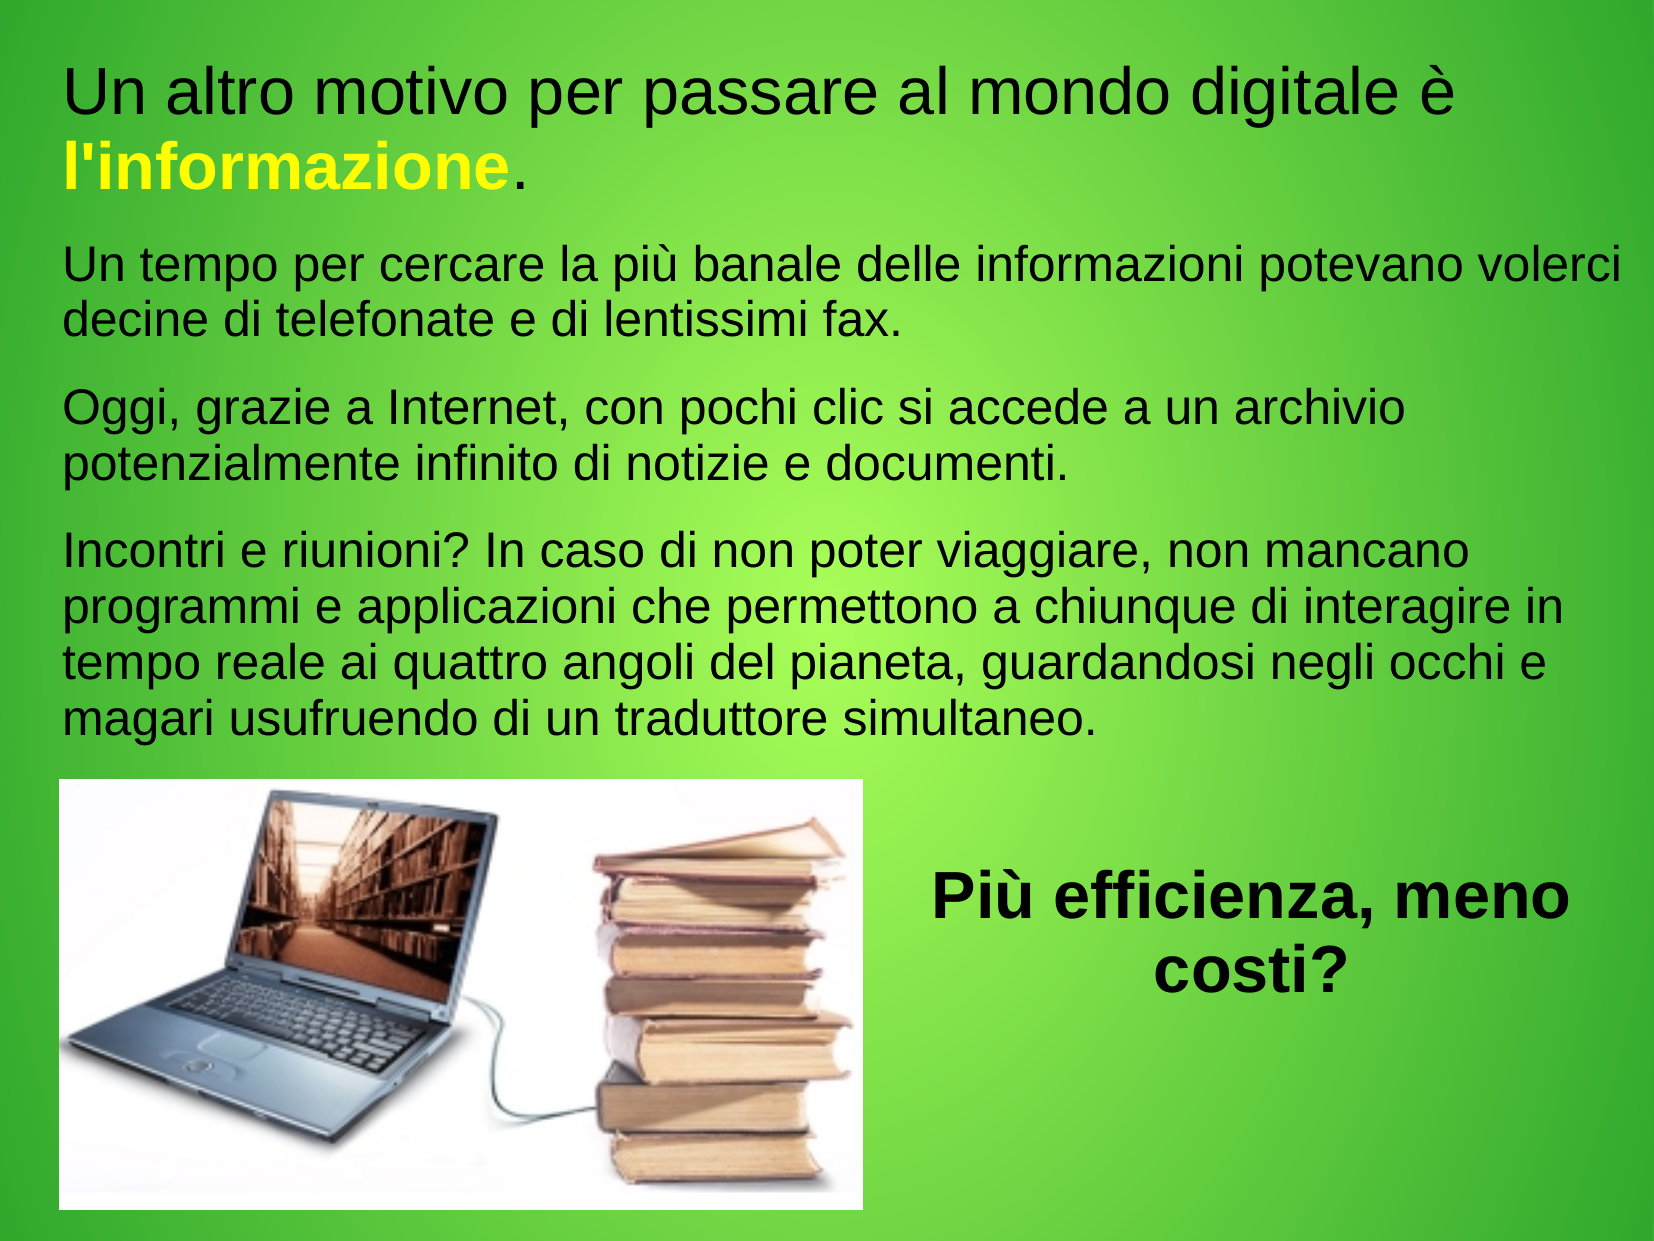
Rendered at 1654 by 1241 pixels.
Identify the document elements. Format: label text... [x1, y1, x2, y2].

text_box Più efficienza, meno costi? [897, 850, 1607, 1015]
picture [59, 779, 863, 1210]
text_box Un altro motivo per passare al mondo digitale è l'informazione. Un tempo per cercare la più banale delle informazioni potevano volerci decine di telefonate e di lentissimi fax. Oggi, grazie a Internet, con pochi clic si accede a un archivio potenzialmente infinito di notizie e documenti. Incontri e riunioni? In caso di non poter viaggiare, non mancano programmi e applicazioni che permettono a chiunque di interagire in tempo reale ai quattro angoli del pianeta, guardandosi negli occhi e magari usufruendo di un traduttore simultaneo. [47, 47, 1654, 1199]
